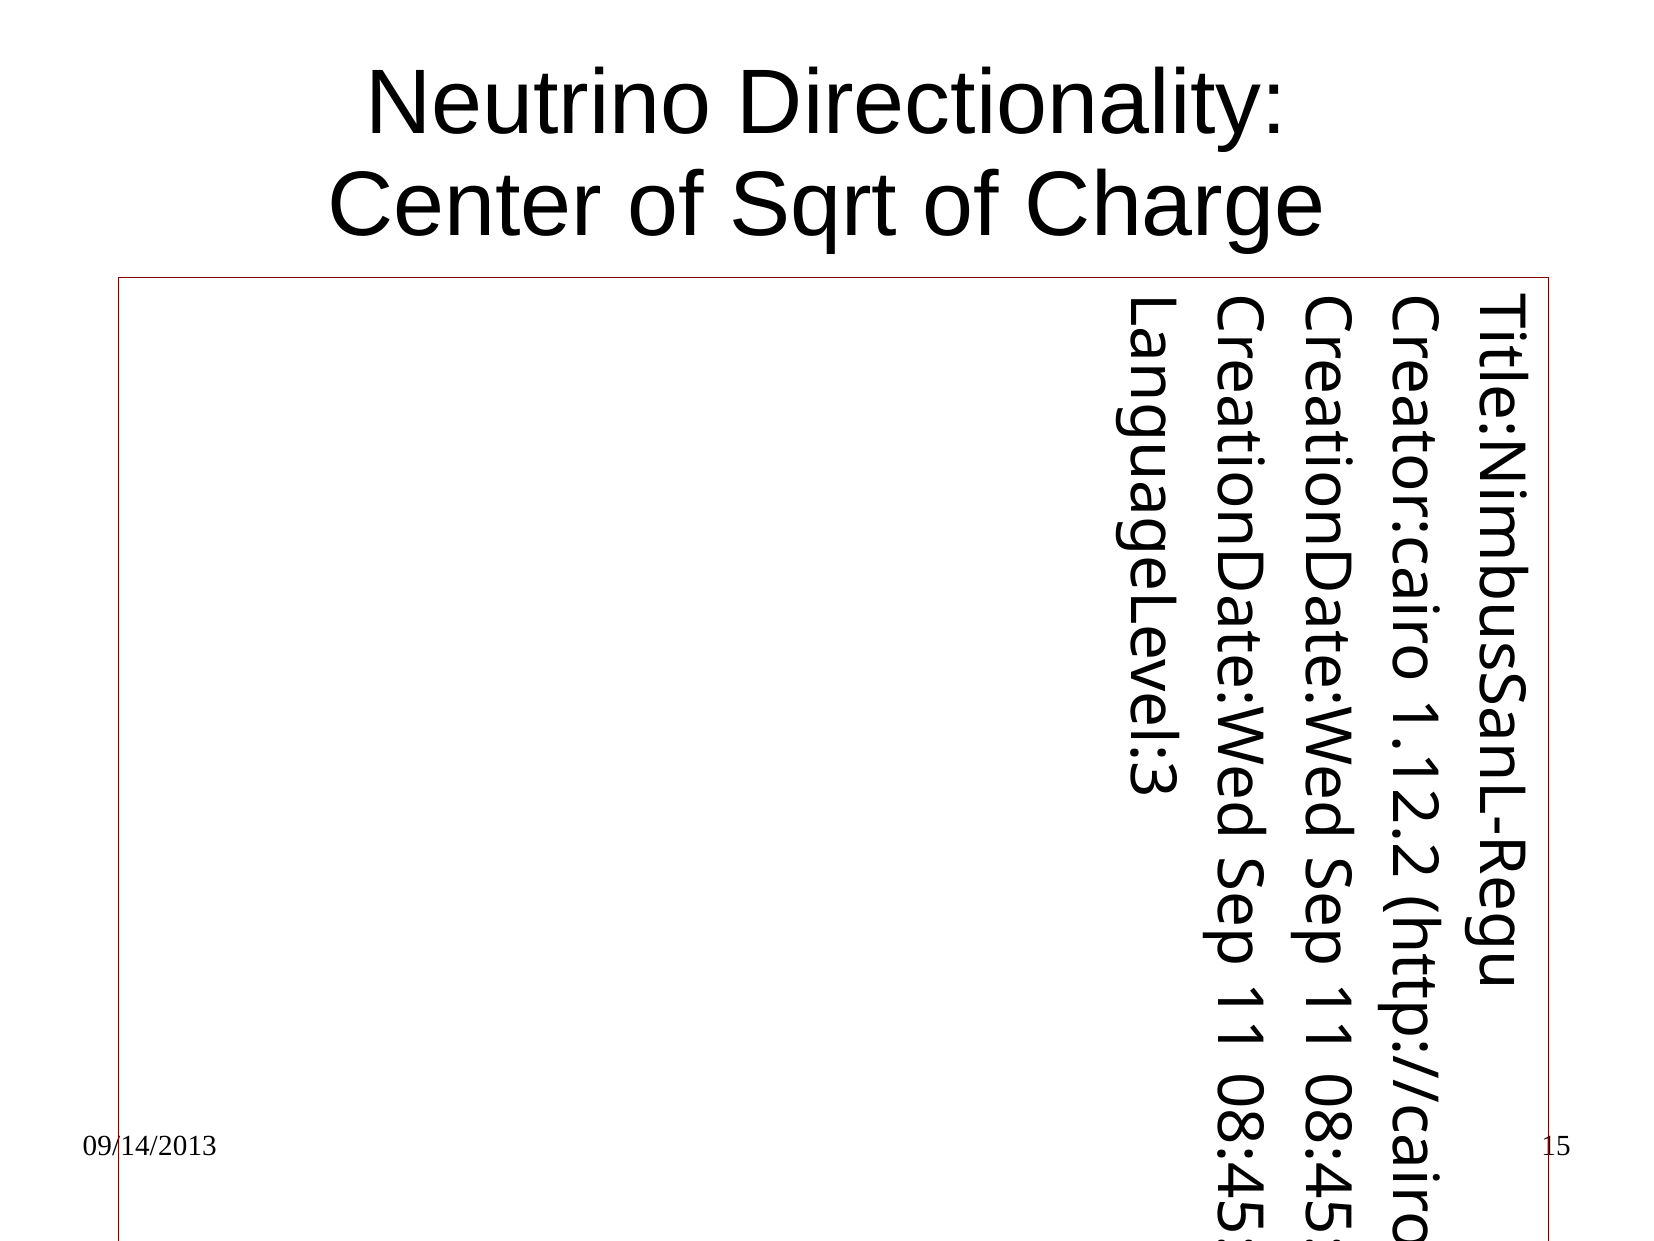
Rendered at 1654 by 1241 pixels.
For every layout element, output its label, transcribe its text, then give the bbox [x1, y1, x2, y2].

title Neutrino Directionality: Center of Sqrt of Charge [82, 49, 1571, 257]
picture [118, 272, 1553, 1241]
